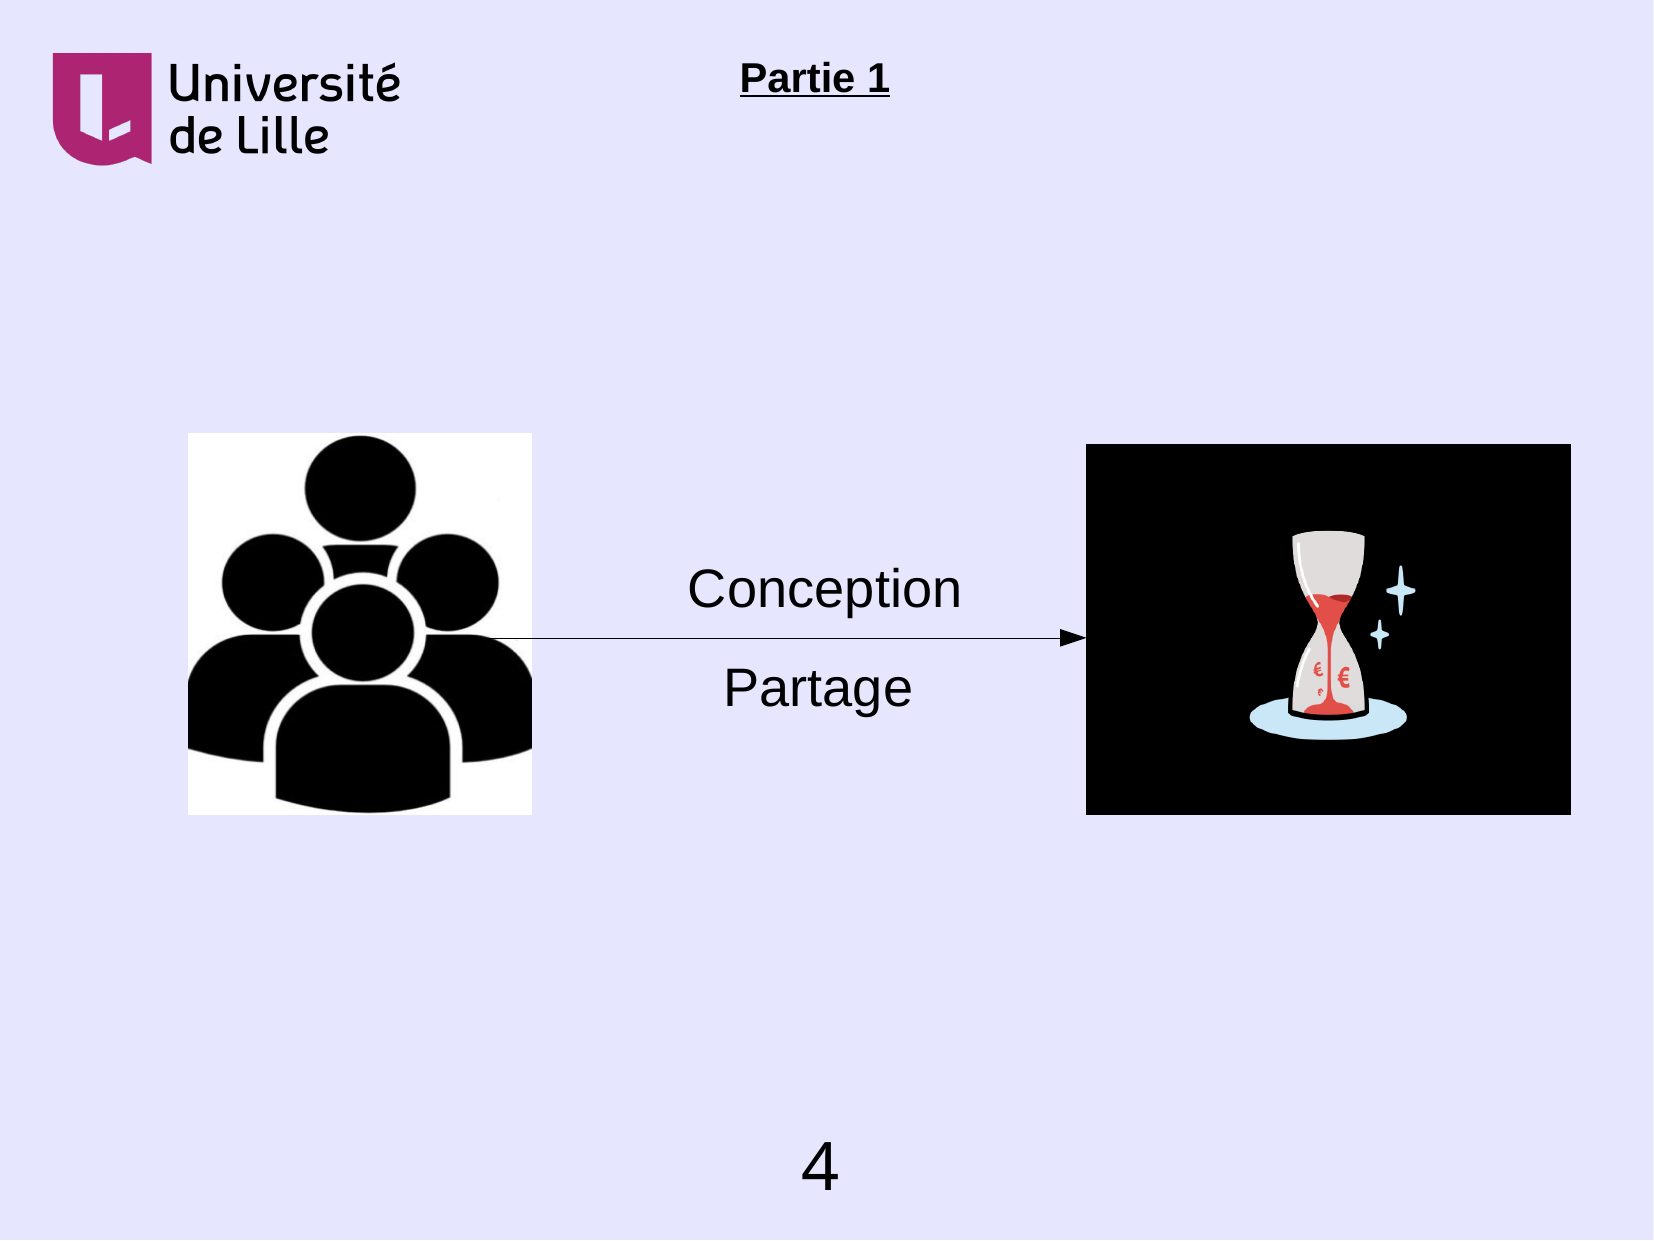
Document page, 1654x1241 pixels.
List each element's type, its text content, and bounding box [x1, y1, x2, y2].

text_box Partage [708, 649, 934, 725]
text_box Conception [673, 550, 993, 626]
footer 4 [541, 1130, 1100, 1197]
text_box Partie 1 [614, 47, 1016, 120]
picture [188, 433, 532, 815]
picture [3, 5, 449, 213]
picture [1086, 444, 1571, 815]
